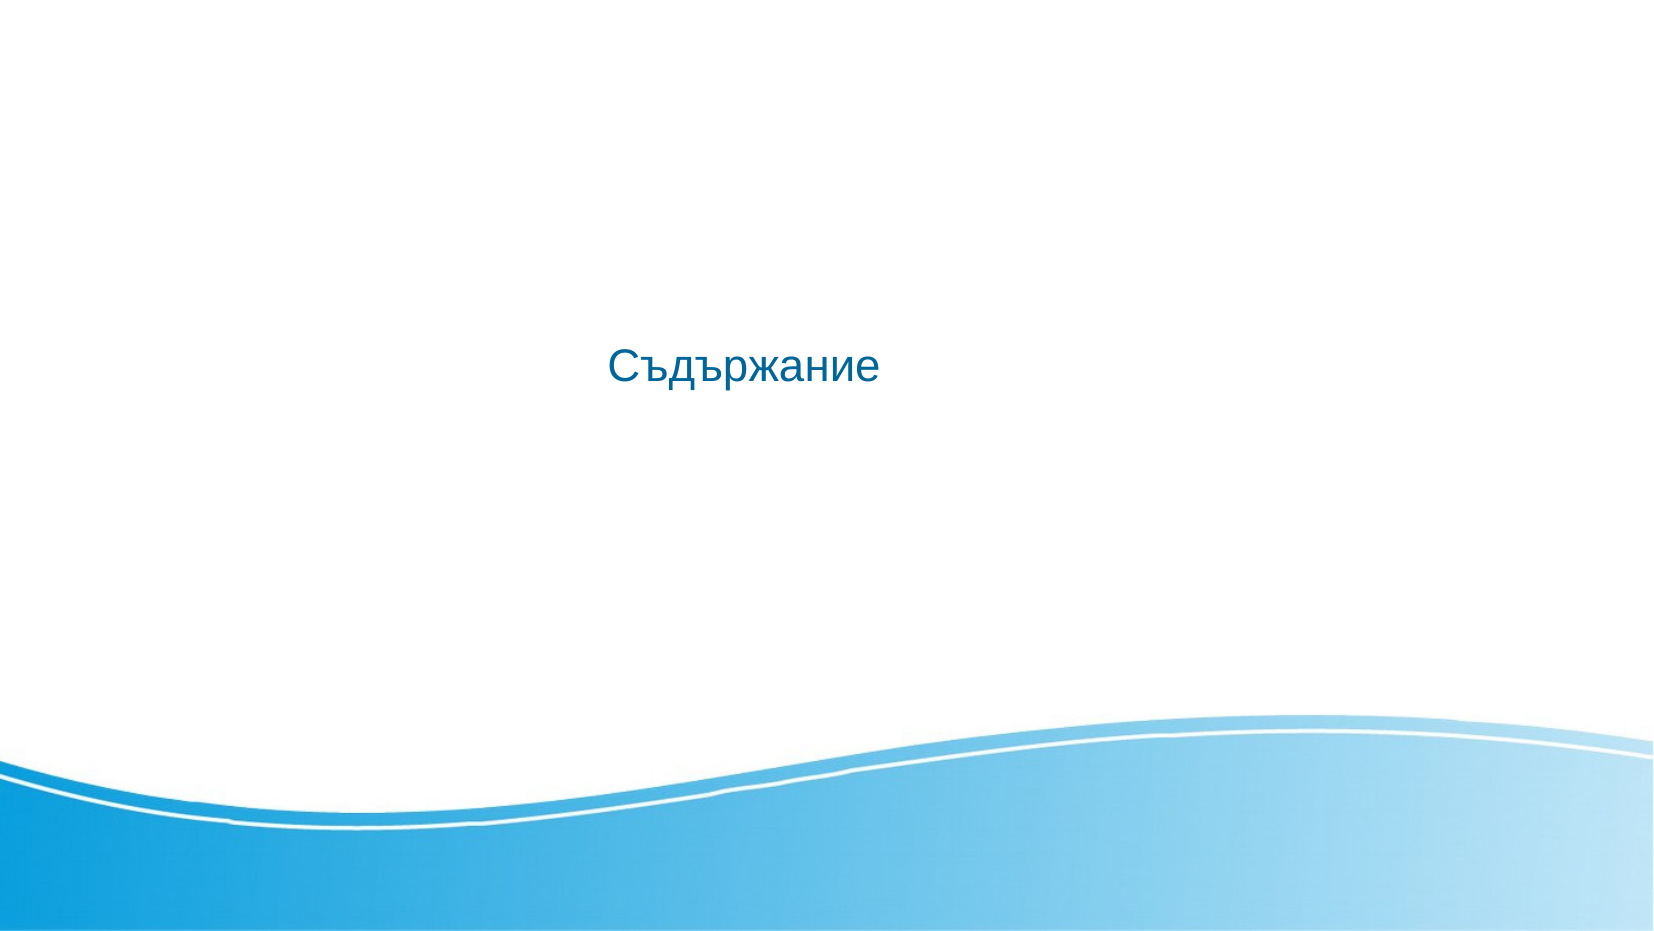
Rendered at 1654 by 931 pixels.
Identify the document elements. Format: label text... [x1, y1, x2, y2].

title Съдържание [0, 288, 1489, 444]
picture [0, 714, 1654, 931]
